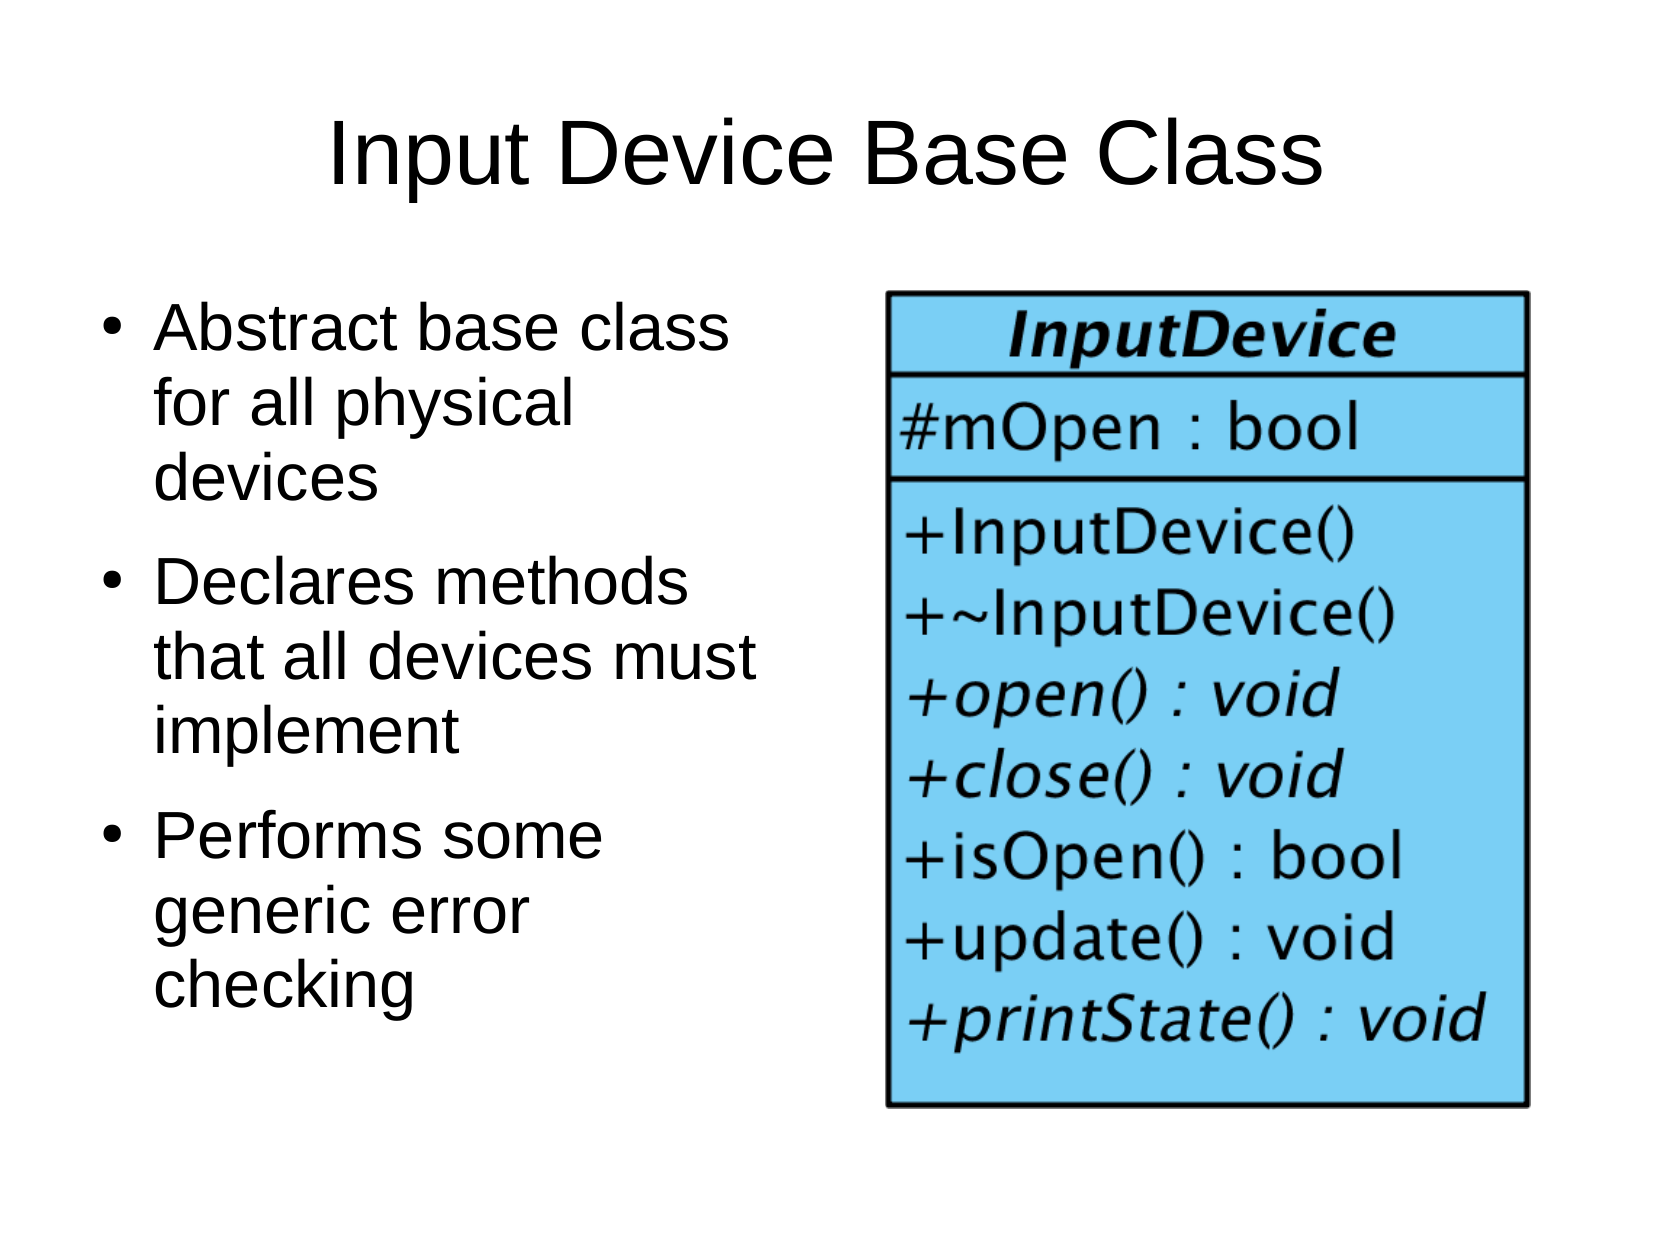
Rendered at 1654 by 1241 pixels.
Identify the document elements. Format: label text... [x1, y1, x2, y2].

list Abstract base class for all physical devices Declares methods that all devices must implement Performs some generic error checking [82, 290, 809, 1109]
title Input Device Base Class [82, 49, 1571, 257]
picture [885, 290, 1531, 1109]
